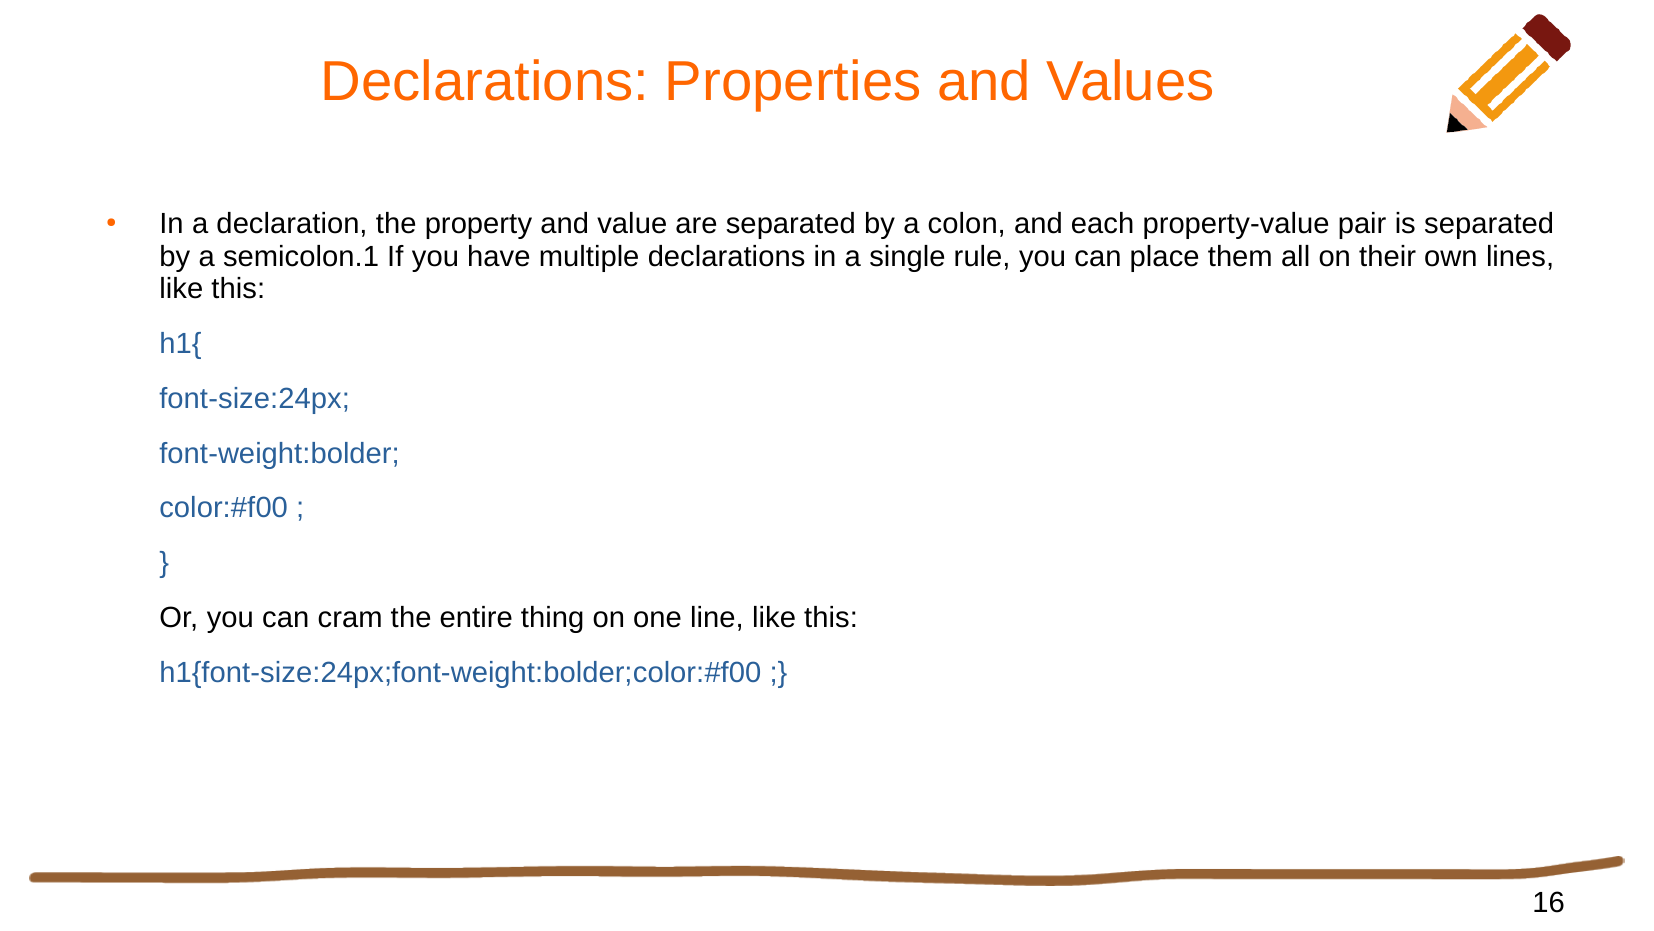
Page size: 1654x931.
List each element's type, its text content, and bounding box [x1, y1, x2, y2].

picture [29, 856, 1625, 886]
picture [1446, 14, 1571, 133]
title Declarations: Properties and Values [88, 29, 1447, 133]
list In a declaration, the property and value are separated by a colon, and each property-value pair is separated by a semicolon.1 If you have multiple declarations in a single rule, you can place them all on their own lines, like this: h1{ font-size:24px; font-weight:bolder; color:#f00 ; } Or, you can cram the entire thing on one line, like this: h1{font-size:24px;font-weight:bolder;color:#f00 ;} [88, 206, 1595, 857]
